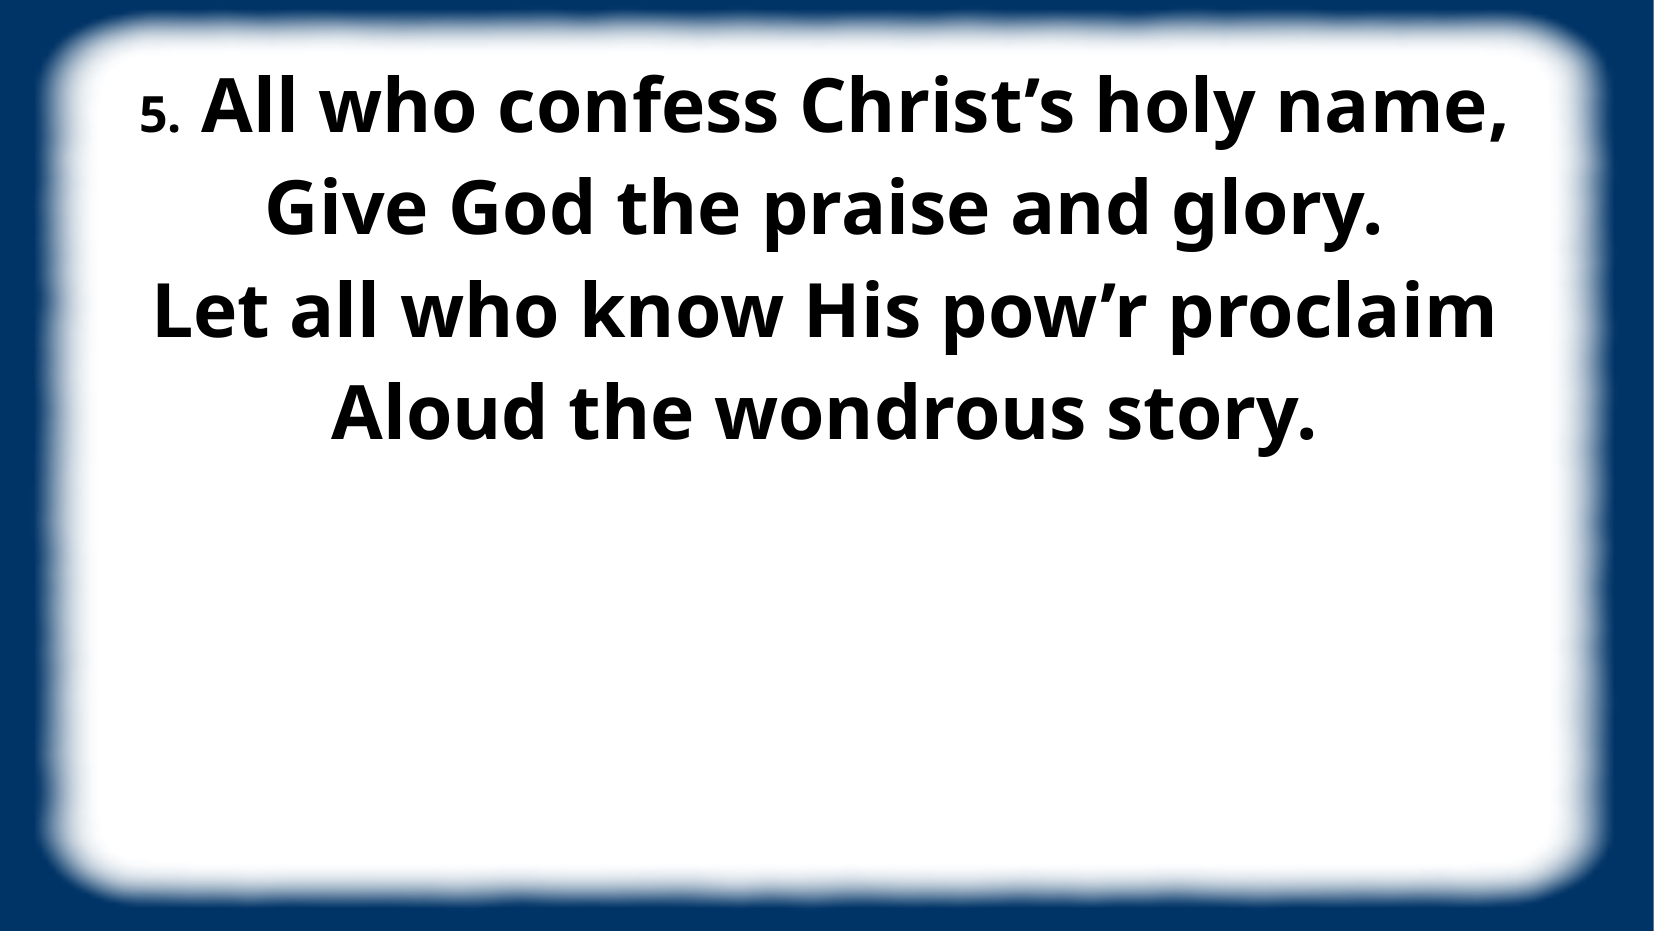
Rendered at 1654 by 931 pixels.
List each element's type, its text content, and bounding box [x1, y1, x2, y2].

text_box 5. All who confess Christ’s holy name, Give God the praise and glory. Let all who know His pow’r proclaim Aloud the wondrous story. [105, 45, 1546, 460]
picture [0, 0, 1654, 931]
